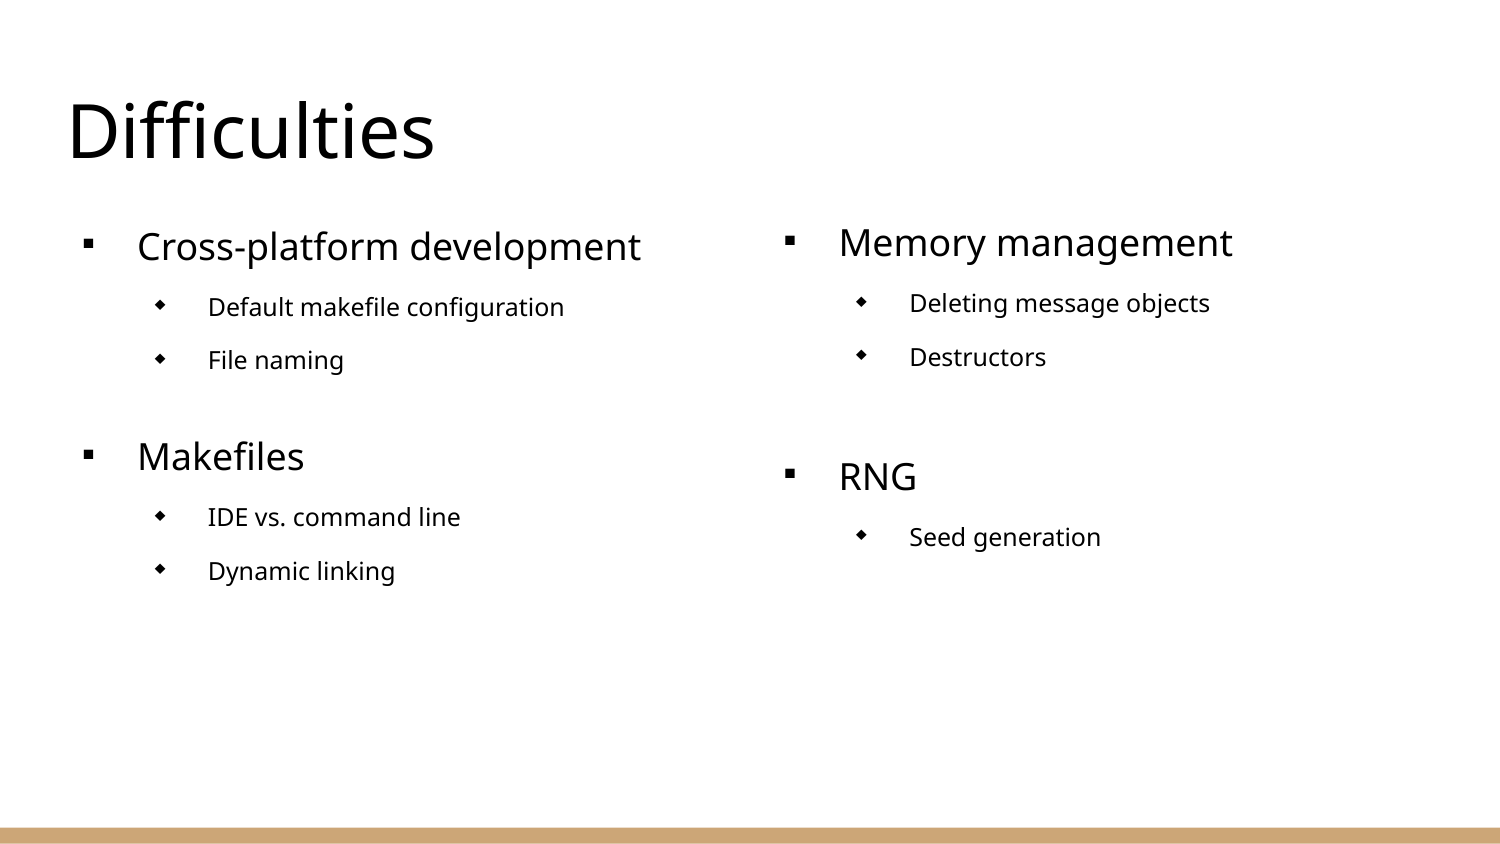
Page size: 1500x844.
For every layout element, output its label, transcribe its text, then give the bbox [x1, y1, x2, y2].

list Cross-platform development Default makefile configuration File naming Makefiles IDE vs. command line Dynamic linking [51, 200, 734, 752]
list Memory management Deleting message objects Destructors RNG Seed generation [767, 212, 1450, 763]
title Difficulties [51, 51, 1449, 189]
